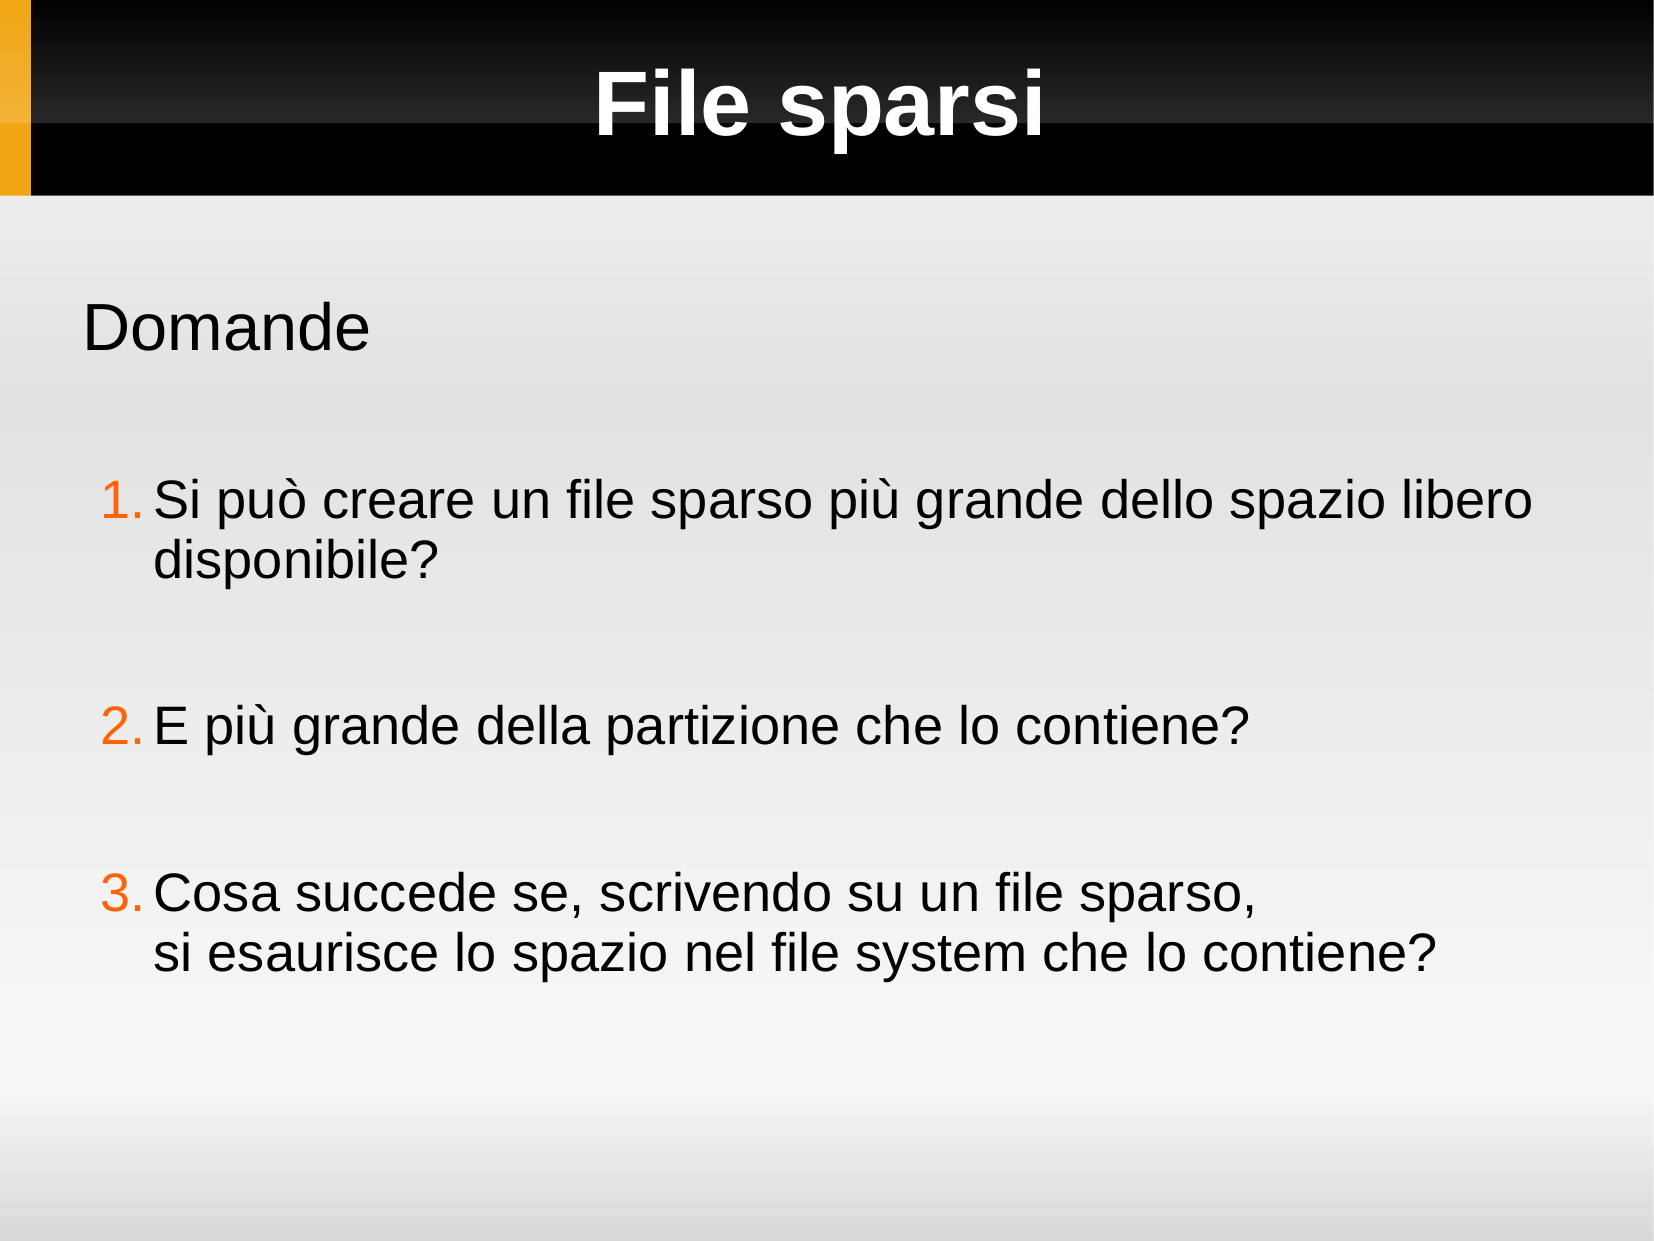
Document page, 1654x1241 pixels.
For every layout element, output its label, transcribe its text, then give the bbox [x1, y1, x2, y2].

list Domande Si può creare un file sparso più grande dello spazio libero disponibile? E più grande della partizione che lo contiene? Cosa succede se, scrivendo su un file sparso, si esaurisce lo spazio nel file system che lo contiene? [82, 290, 1571, 1126]
picture [0, 0, 1654, 1241]
title File sparsi [76, 0, 1565, 208]
